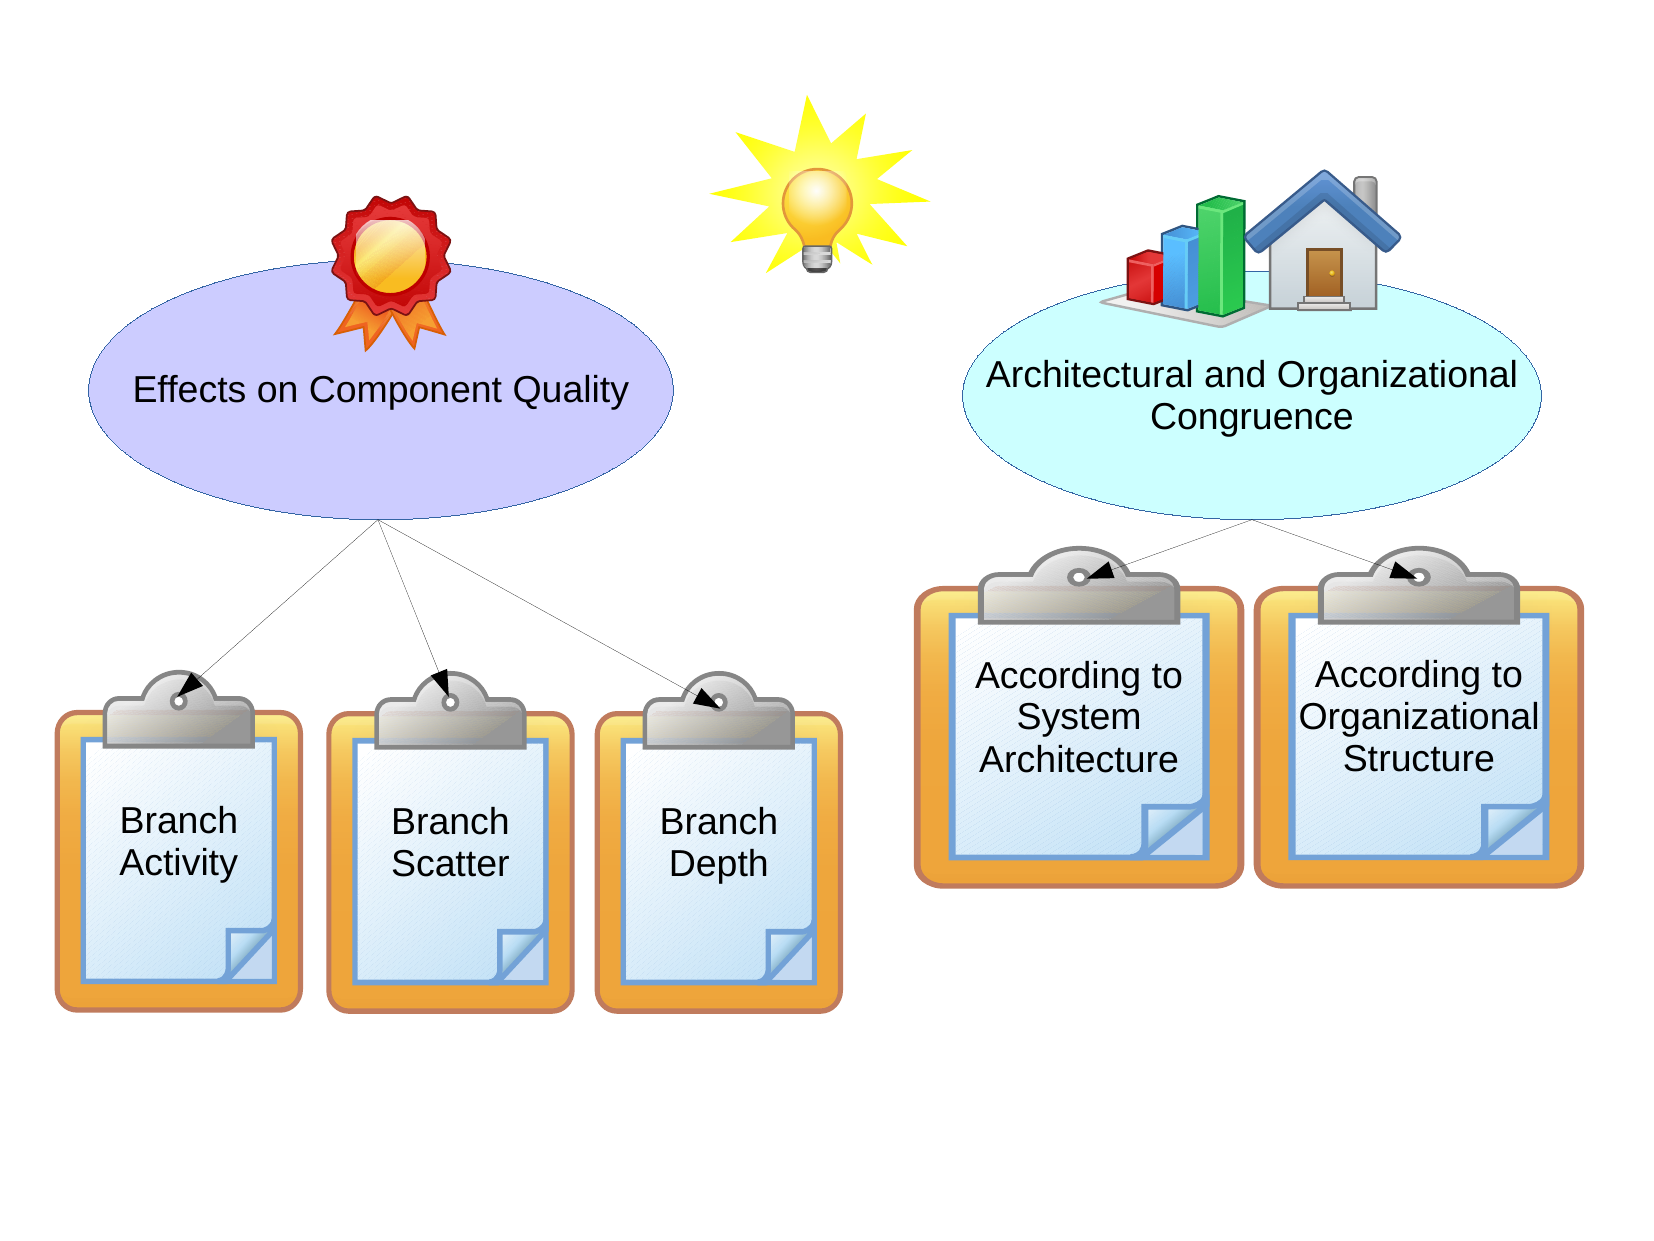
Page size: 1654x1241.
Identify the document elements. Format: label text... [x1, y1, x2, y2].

text_box Architectural and Organizational Congruence [962, 292, 1542, 520]
picture [307, 188, 476, 358]
picture [1093, 124, 1440, 347]
picture [0, 530, 1654, 1029]
text_box Effects on Component Quality [88, 264, 674, 520]
picture [694, 59, 945, 309]
